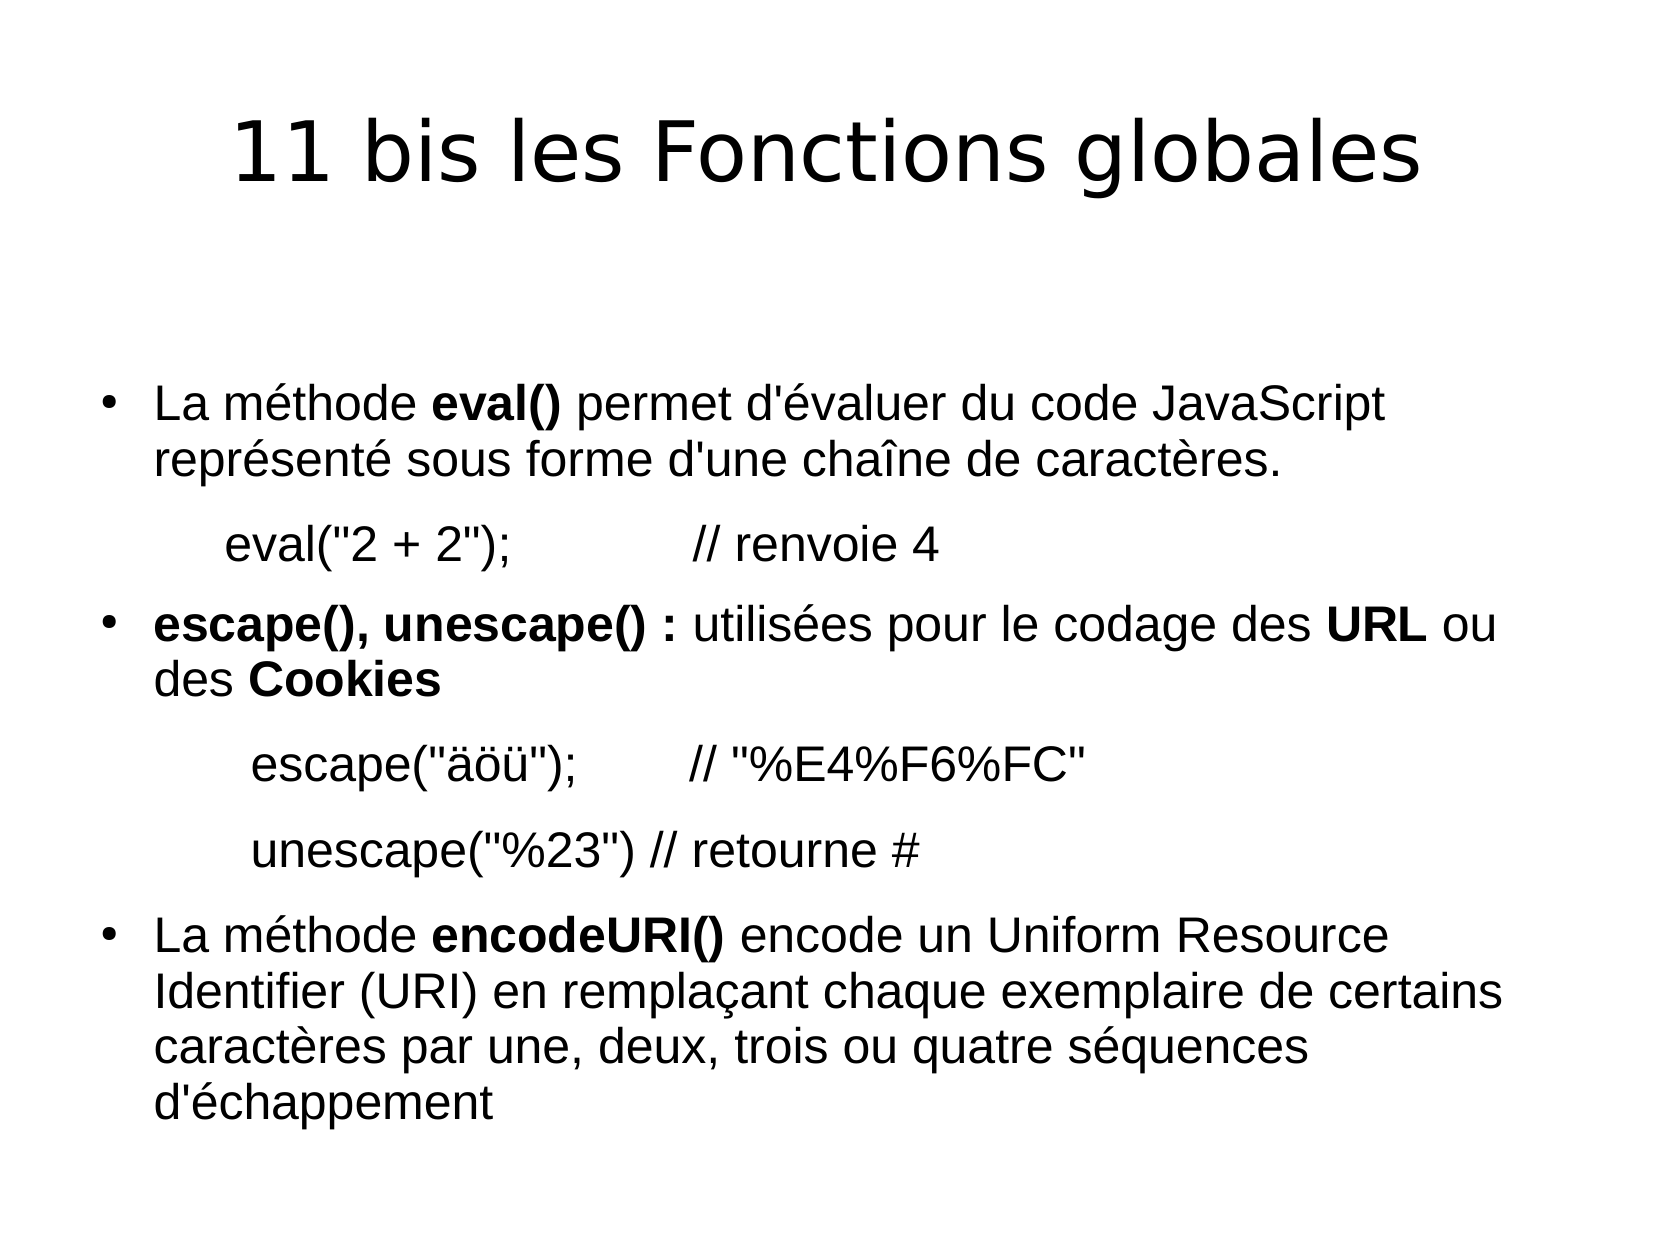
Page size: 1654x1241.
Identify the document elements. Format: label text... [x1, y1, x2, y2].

title 11 bis les Fonctions globales [82, 49, 1571, 257]
list La méthode eval() permet d'évaluer du code JavaScript représenté sous forme d'une chaîne de caractères. eval("2 + 2"); // renvoie 4 escape(), unescape() : utilisées pour le codage des URL ou des Cookies escape("äöü"); // "%E4%F6%FC" unescape("%23") // retourne # La méthode encodeURI() encode un Uniform Resource Identifier (URI) en remplaçant chaque exemplaire de certains caractères par une, deux, trois ou quatre séquences d'échappement [82, 290, 1571, 1140]
